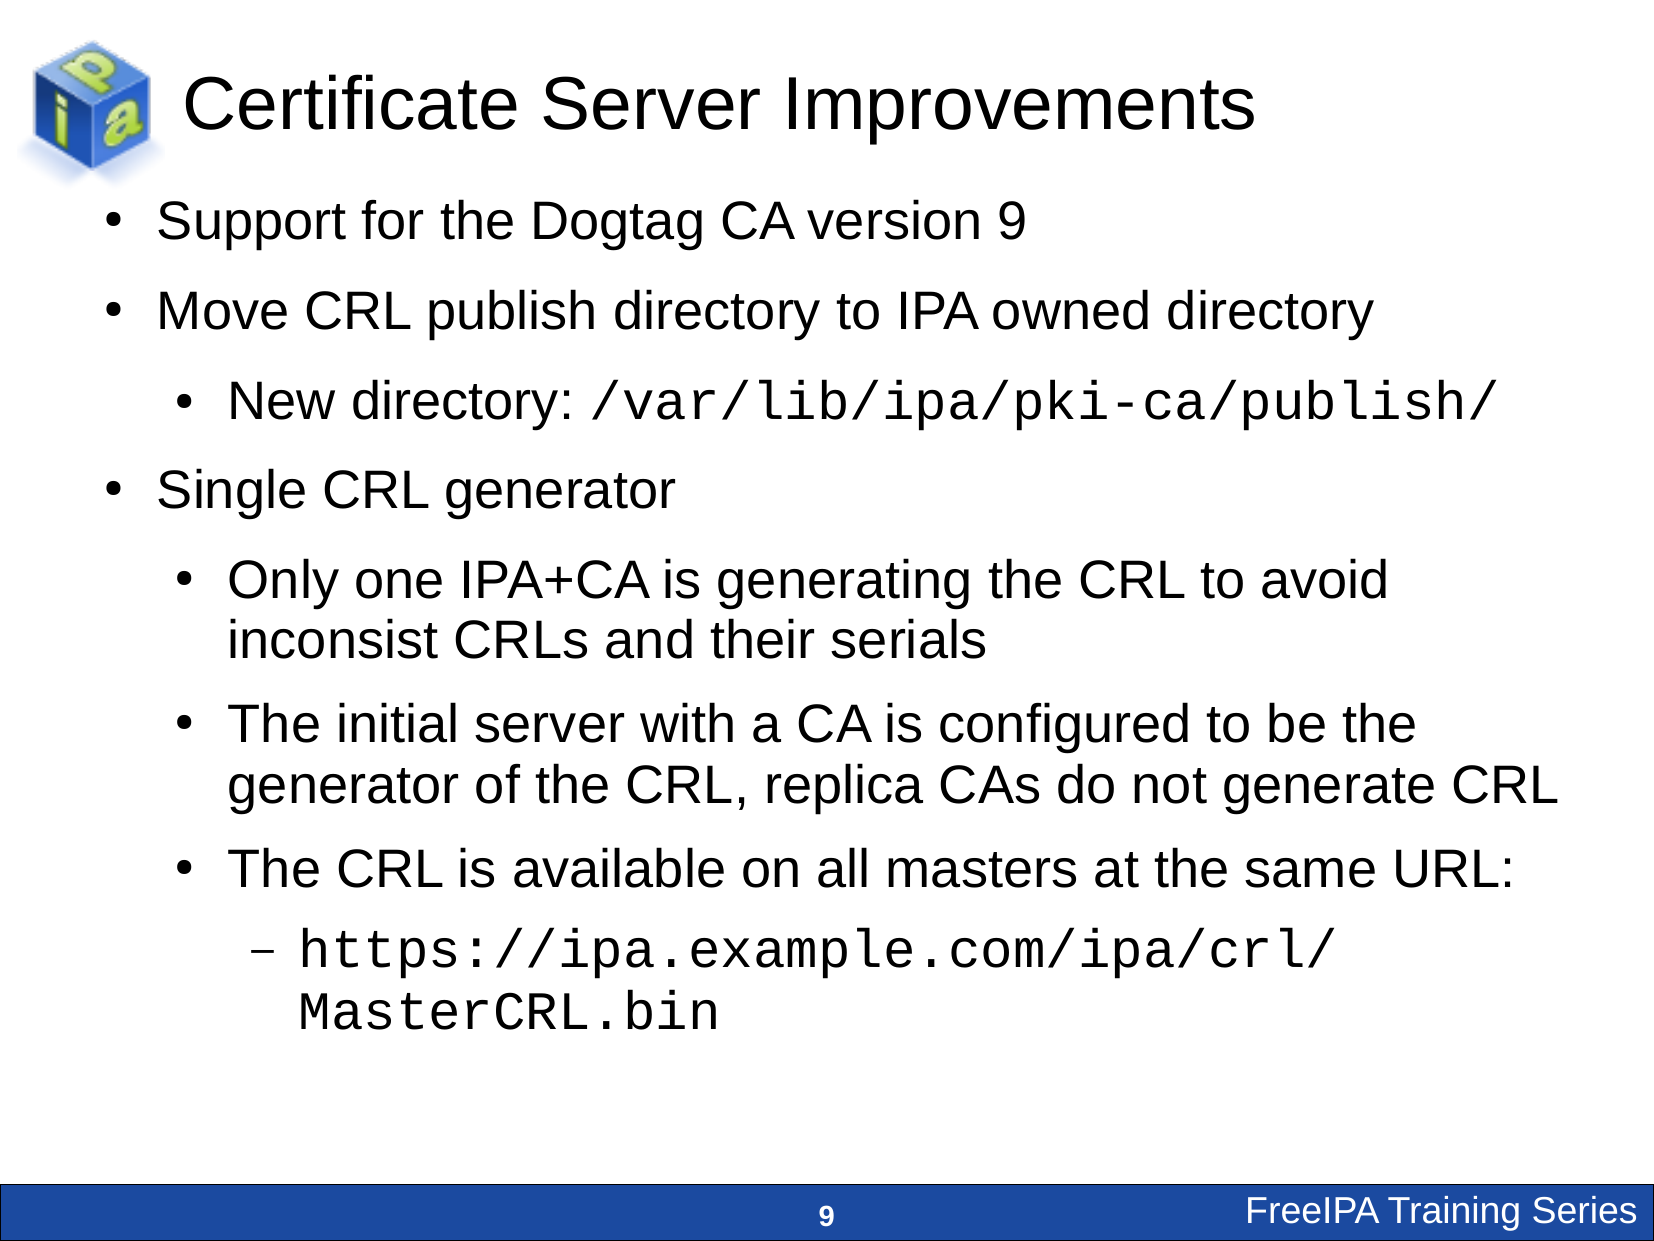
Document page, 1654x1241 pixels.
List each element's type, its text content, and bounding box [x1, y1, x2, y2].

picture [17, 34, 165, 193]
list Support for the Dogtag CA version 9 Move CRL publish directory to IPA owned directory New directory: /var/lib/ipa/pki-ca/publish/ Single CRL generator Only one IPA+CA is generating the CRL to avoid inconsist CRLs and their serials The initial server with a CA is configured to be the generator of the CRL, replica CAs do not generate CRL The CRL is available on all masters at the same URL: https://ipa.example.com/ipa/crl/MasterCRL.bin [85, 190, 1575, 1171]
title Certificate Server Improvements [182, 31, 1579, 177]
